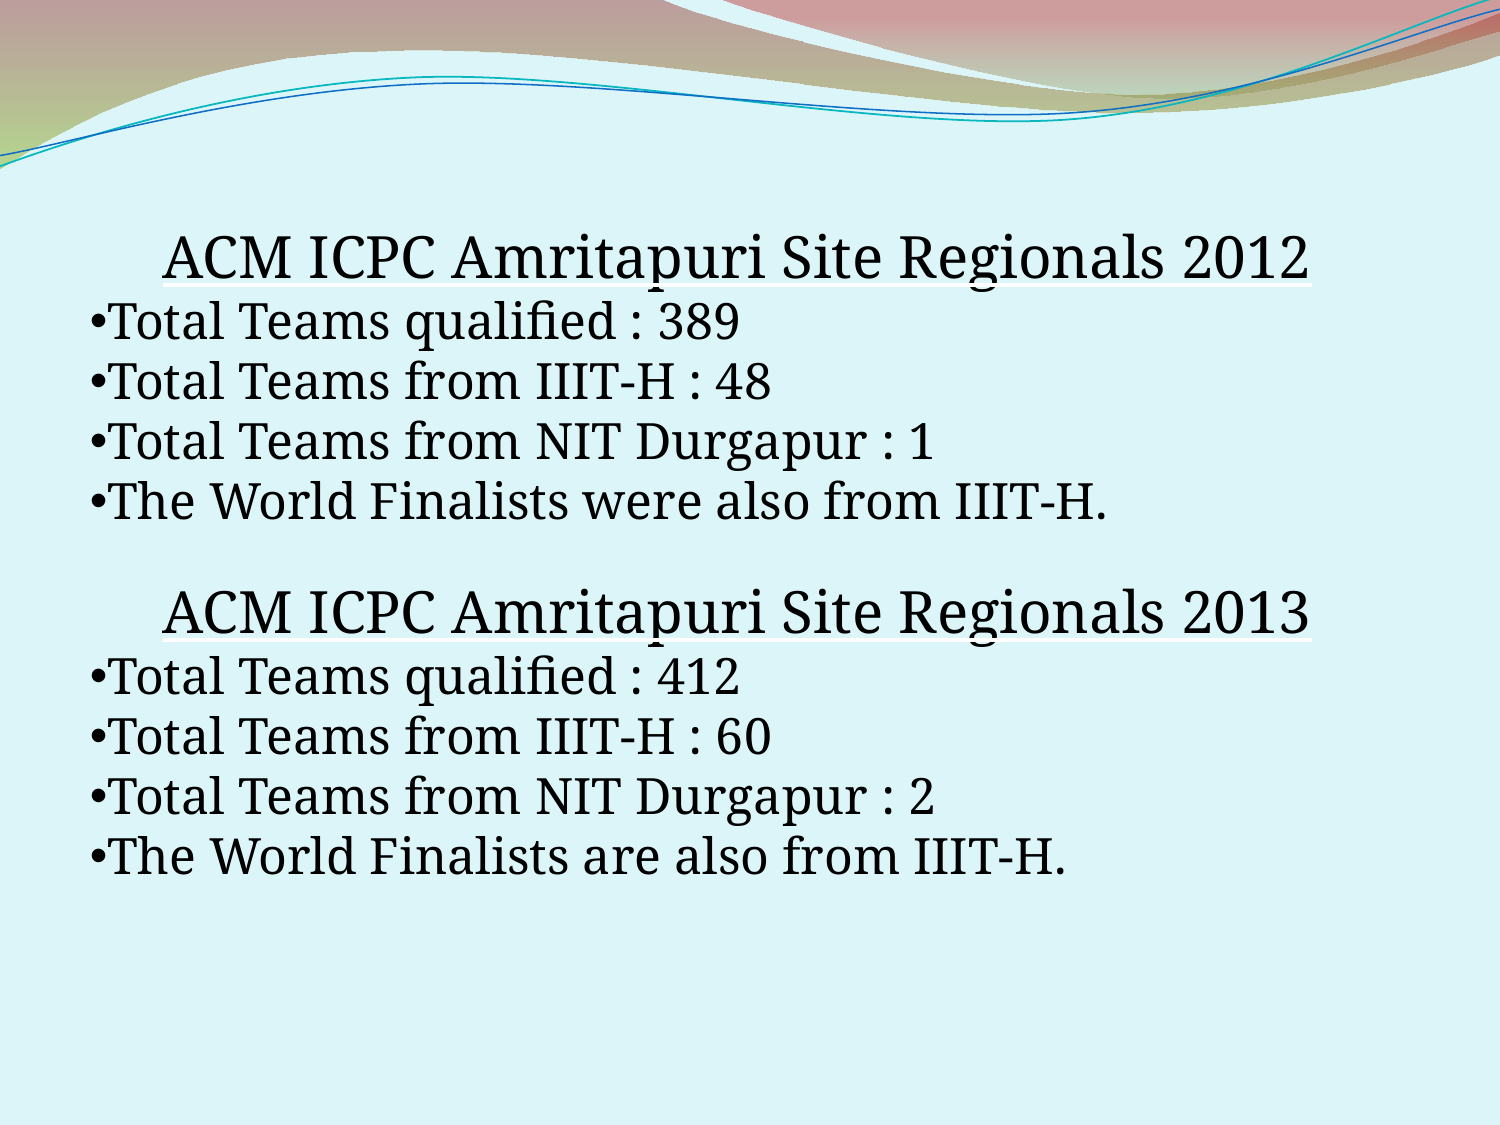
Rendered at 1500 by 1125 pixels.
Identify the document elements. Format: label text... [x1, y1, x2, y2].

text_box ACM ICPC Amritapuri Site Regionals 2012 Total Teams qualified : 389 Total Teams from IIIT-H : 48 Total Teams from NIT Durgapur : 1 The World Finalists were also from IIIT-H. ACM ICPC Amritapuri Site Regionals 2013 Total Teams qualified : 412 Total Teams from IIIT-H : 60 Total Teams from NIT Durgapur : 2 The World Finalists are also from IIIT-H. [74, 212, 1400, 898]
